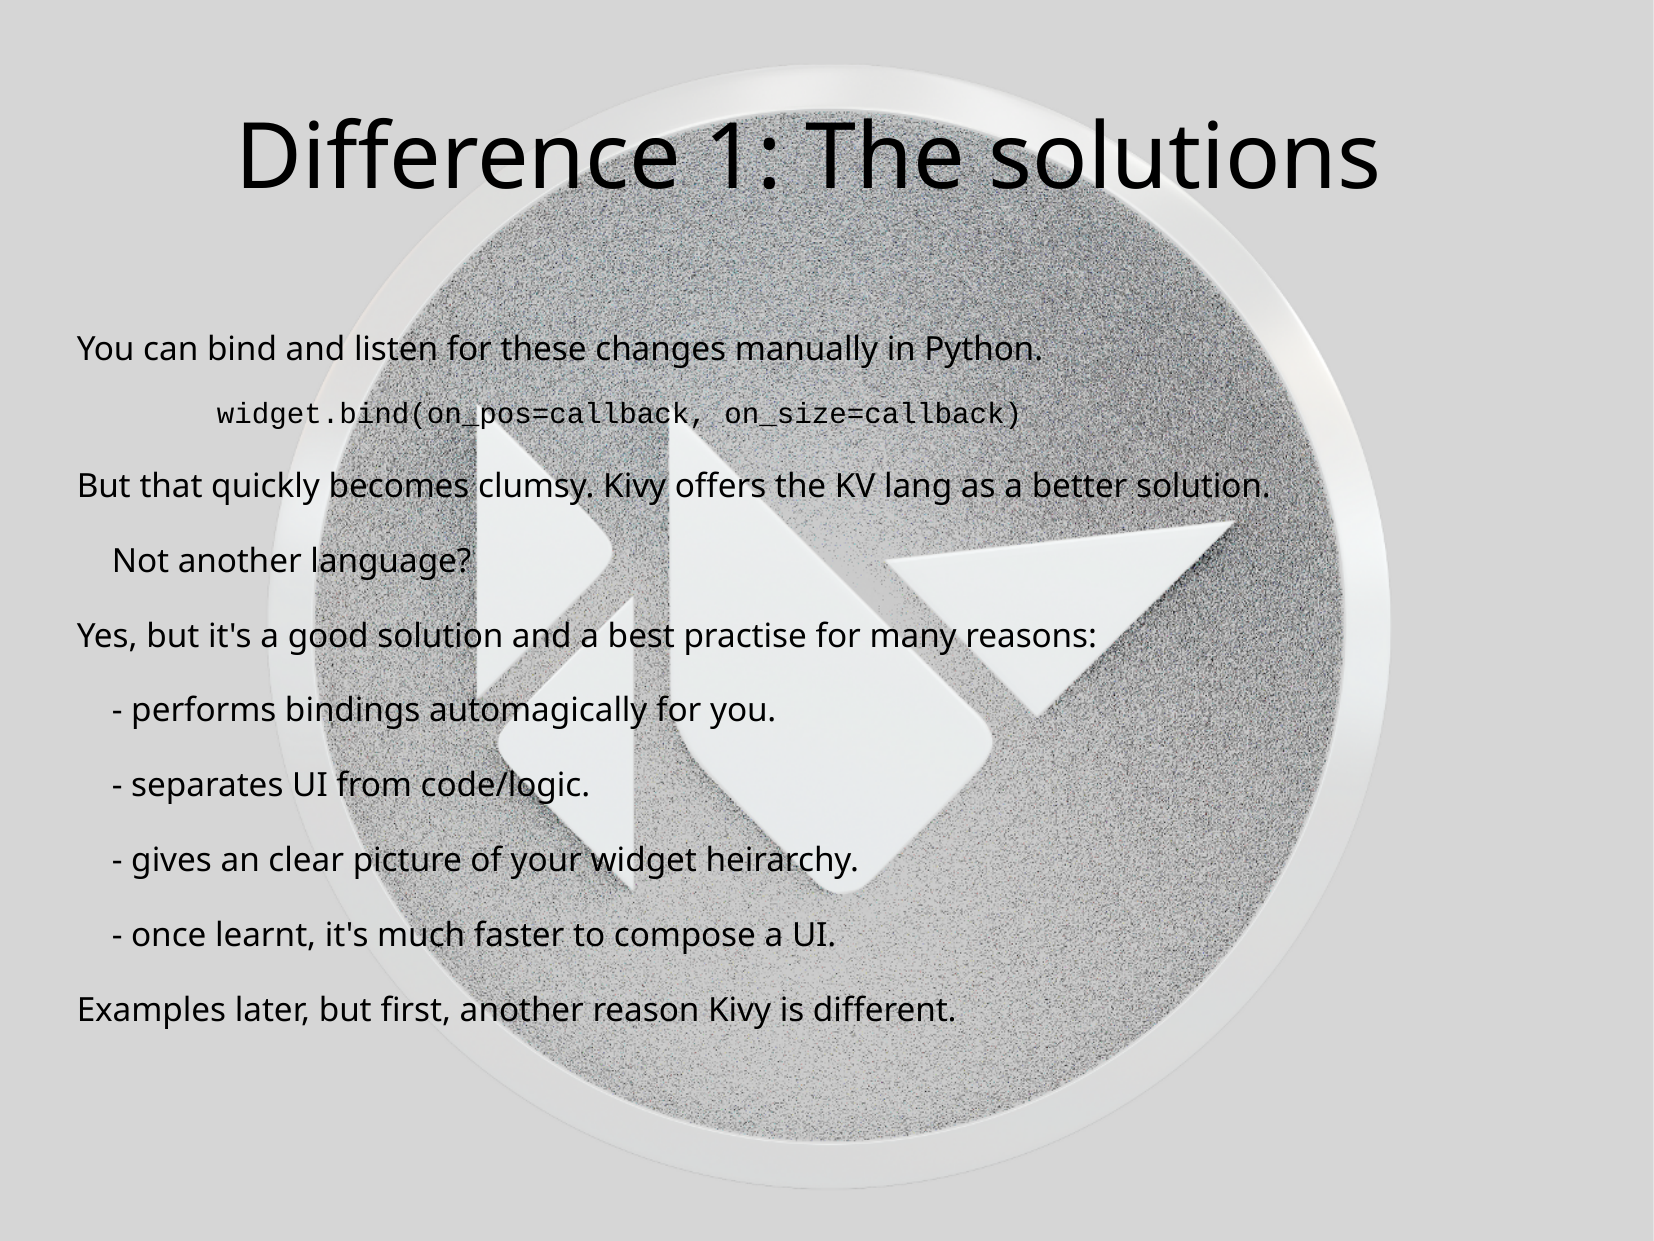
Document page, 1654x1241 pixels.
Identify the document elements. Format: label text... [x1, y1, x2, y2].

list You can bind and listen for these changes manually in Python. widget.bind(on_pos=callback, on_size=callback) But that quickly becomes clumsy. Kivy offers the KV lang as a better solution. Not another language? Yes, but it's a good solution and a best practise for many reasons: - performs bindings automagically for you. - separates UI from code/logic. - gives an clear picture of your widget heirarchy. - once learnt, it's much faster to compose a UI. Examples later, but first, another reason Kivy is different. [76, 324, 1565, 1069]
title Difference 1: The solutions [82, 49, 1536, 257]
picture [0, 0, 1654, 1241]
